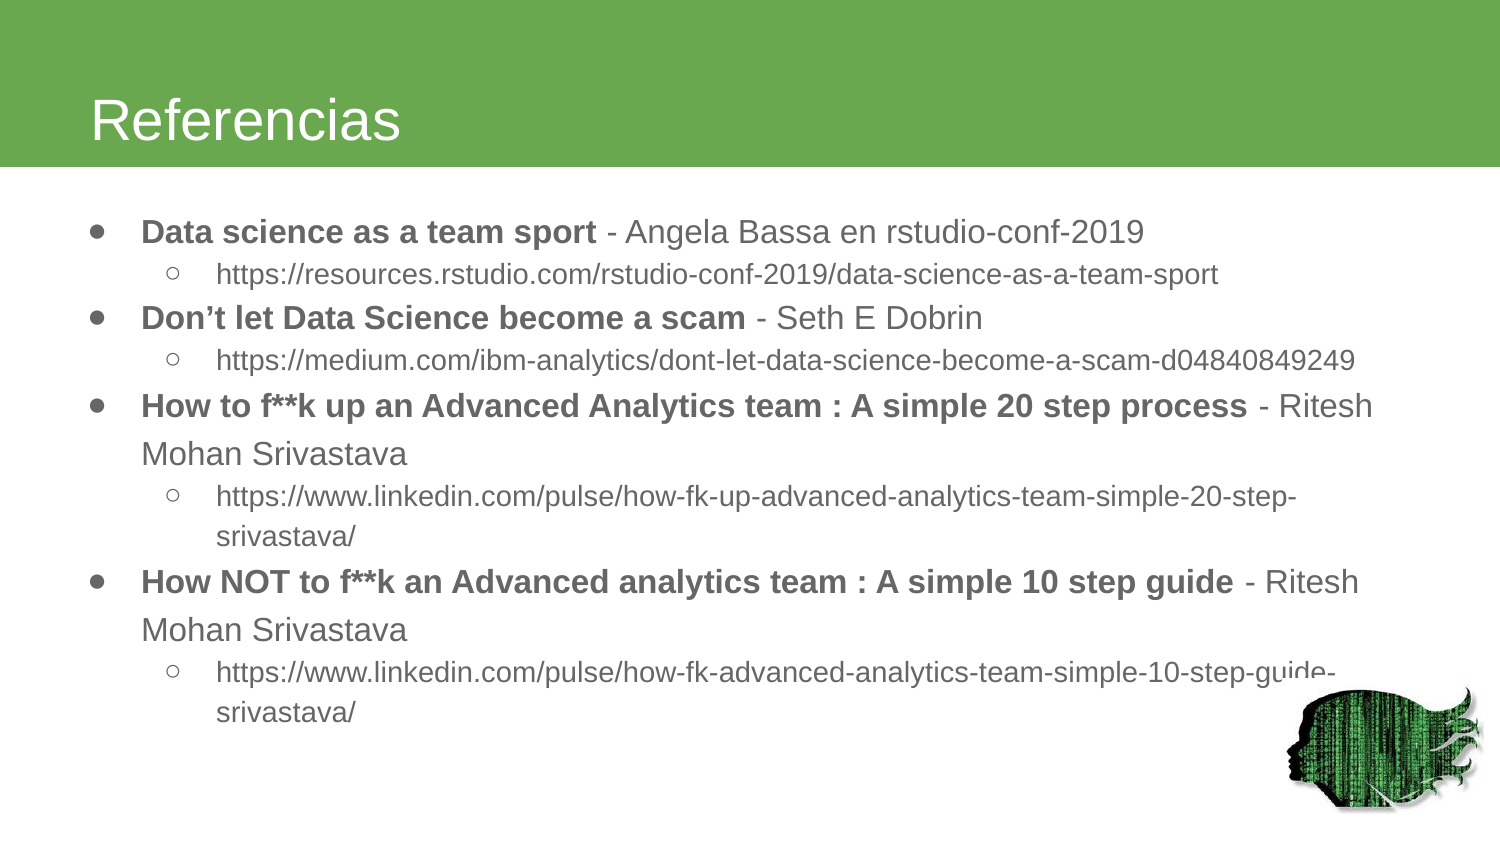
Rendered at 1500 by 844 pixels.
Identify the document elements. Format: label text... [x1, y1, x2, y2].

list Data science as a team sport - Angela Bassa en rstudio-conf-2019 https://resources.rstudio.com/rstudio-conf-2019/data-science-as-a-team-sport Don’t let Data Science become a scam - Seth E Dobrin https://medium.com/ibm-analytics/dont-let-data-science-become-a-scam-d04840849249 How to f**k up an Advanced Analytics team : A simple 20 step process - Ritesh Mohan Srivastava https://www.linkedin.com/pulse/how-fk-up-advanced-analytics-team-simple-20-step-srivastava/ How NOT to f**k an Advanced analytics team : A simple 10 step guide - Ritesh Mohan Srivastava https://www.linkedin.com/pulse/how-fk-advanced-analytics-team-simple-10-step-guide-srivastava/ [51, 189, 1449, 813]
title Referencias [0, 0, 1500, 167]
picture [1281, 678, 1484, 814]
